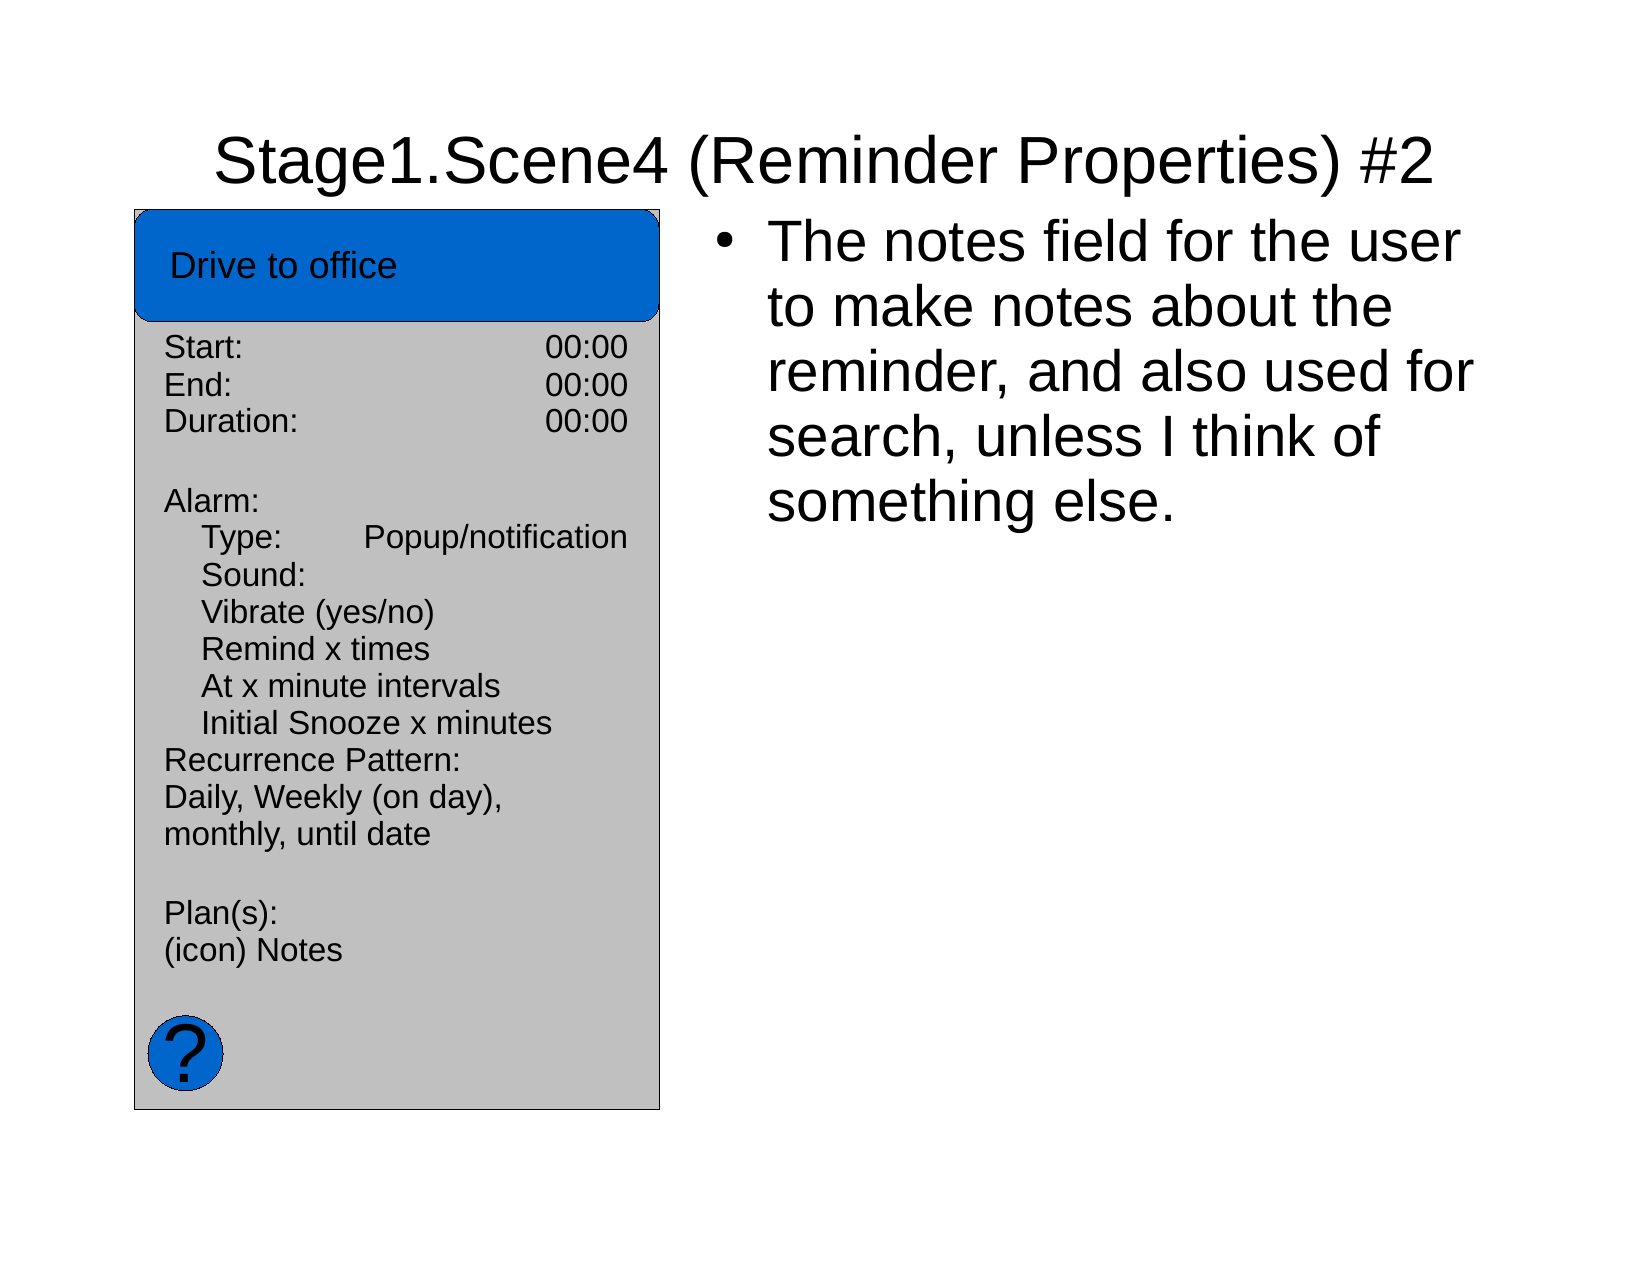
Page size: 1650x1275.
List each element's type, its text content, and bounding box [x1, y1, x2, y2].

list The notes field for the user to make notes about the reminder, and also used for search, unless I think of something else. [696, 209, 1522, 922]
text_box Start: 00:00 End: 00:00 Duration: 00:00 Alarm: Type: Popup/notification Sound: Vibrate (yes/no) Remind x times At x minute intervals Initial Snooze x minutes Recurrence Pattern: Daily, Weekly (on day), monthly, until date Plan(s): (icon) Notes [134, 321, 660, 980]
text_box [134, 309, 145, 321]
text_box [134, 209, 147, 222]
text_box ? [147, 1015, 224, 1091]
text_box [649, 304, 660, 321]
text_box [646, 209, 660, 226]
text_box [134, 980, 660, 1110]
title Stage1.Scene4 (Reminder Properties) #2 [135, 112, 1515, 210]
text_box Drive to office [134, 209, 660, 321]
